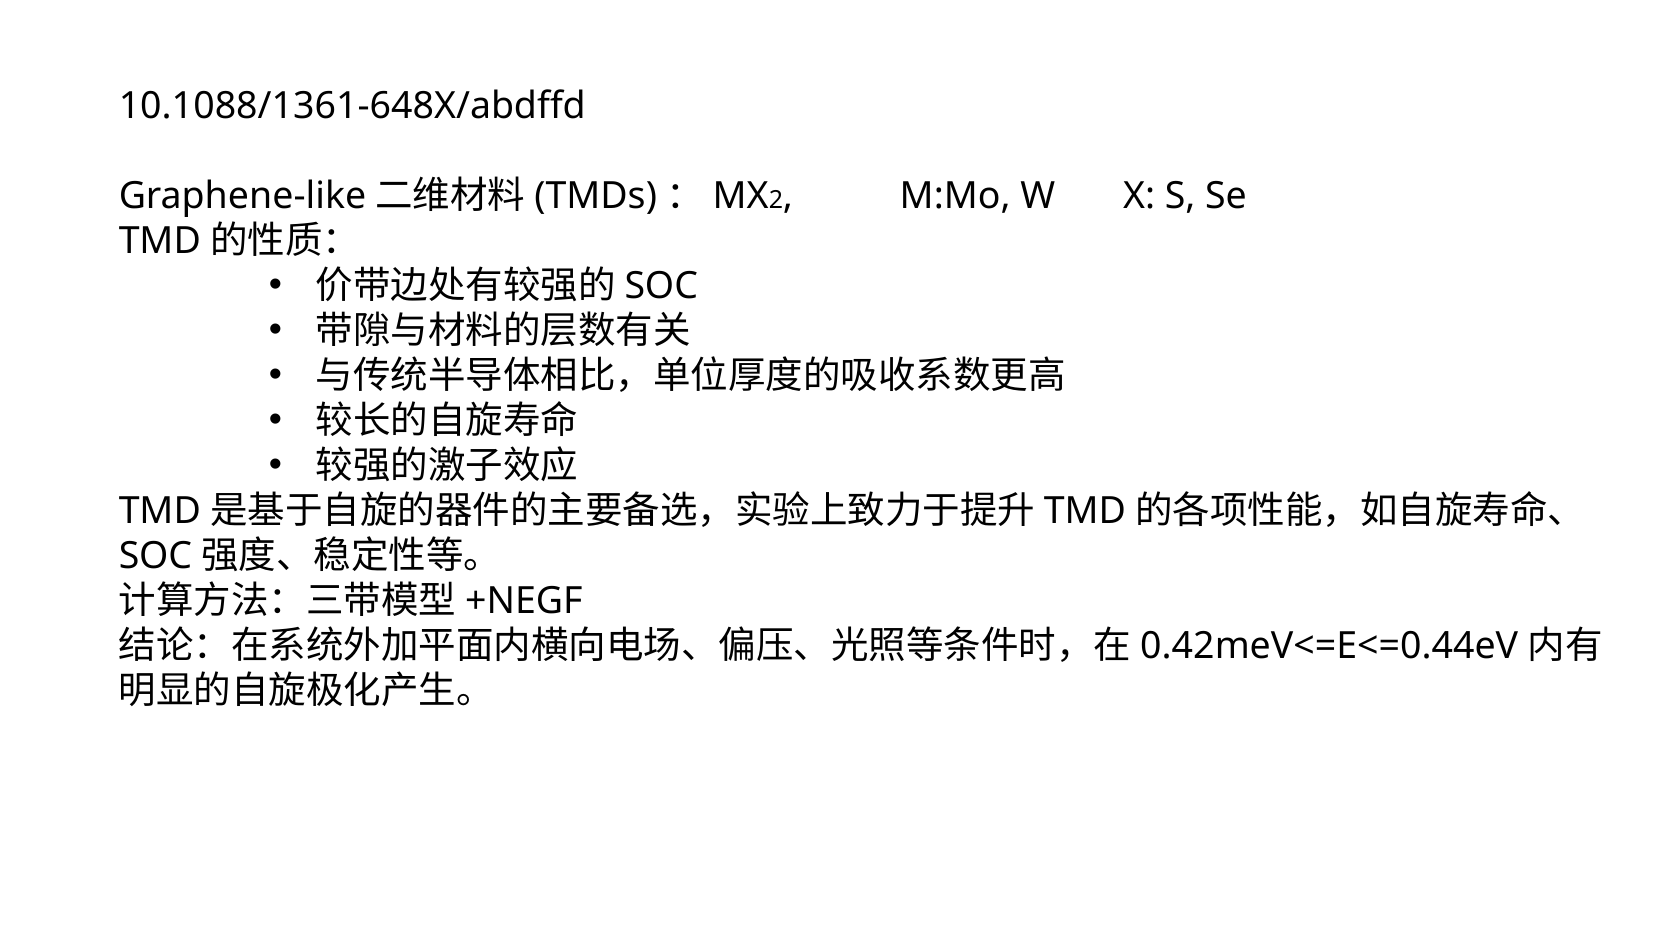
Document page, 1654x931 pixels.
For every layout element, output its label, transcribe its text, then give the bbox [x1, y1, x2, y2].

text_box 10.1088/1361-648X/abdffd Graphene-like二维材料(TMDs)：MX2, M:Mo, W X: S, Se TMD的性质： 价带边处有较强的SOC 带隙与材料的层数有关 与传统半导体相比，单位厚度的吸收系数更高 较长的自旋寿命 较强的激子效应 TMD是基于自旋的器件的主要备选，实验上致力于提升TMD的各项性能，如自旋寿命、 SOC强度、稳定性等。 计算方法：三带模型+NEGF 结论：在系统外加平面内横向电场、偏压、光照等条件时，在0.42meV<=E<=0.44eV内有 明显的自旋极化产生。 [103, 73, 1606, 726]
